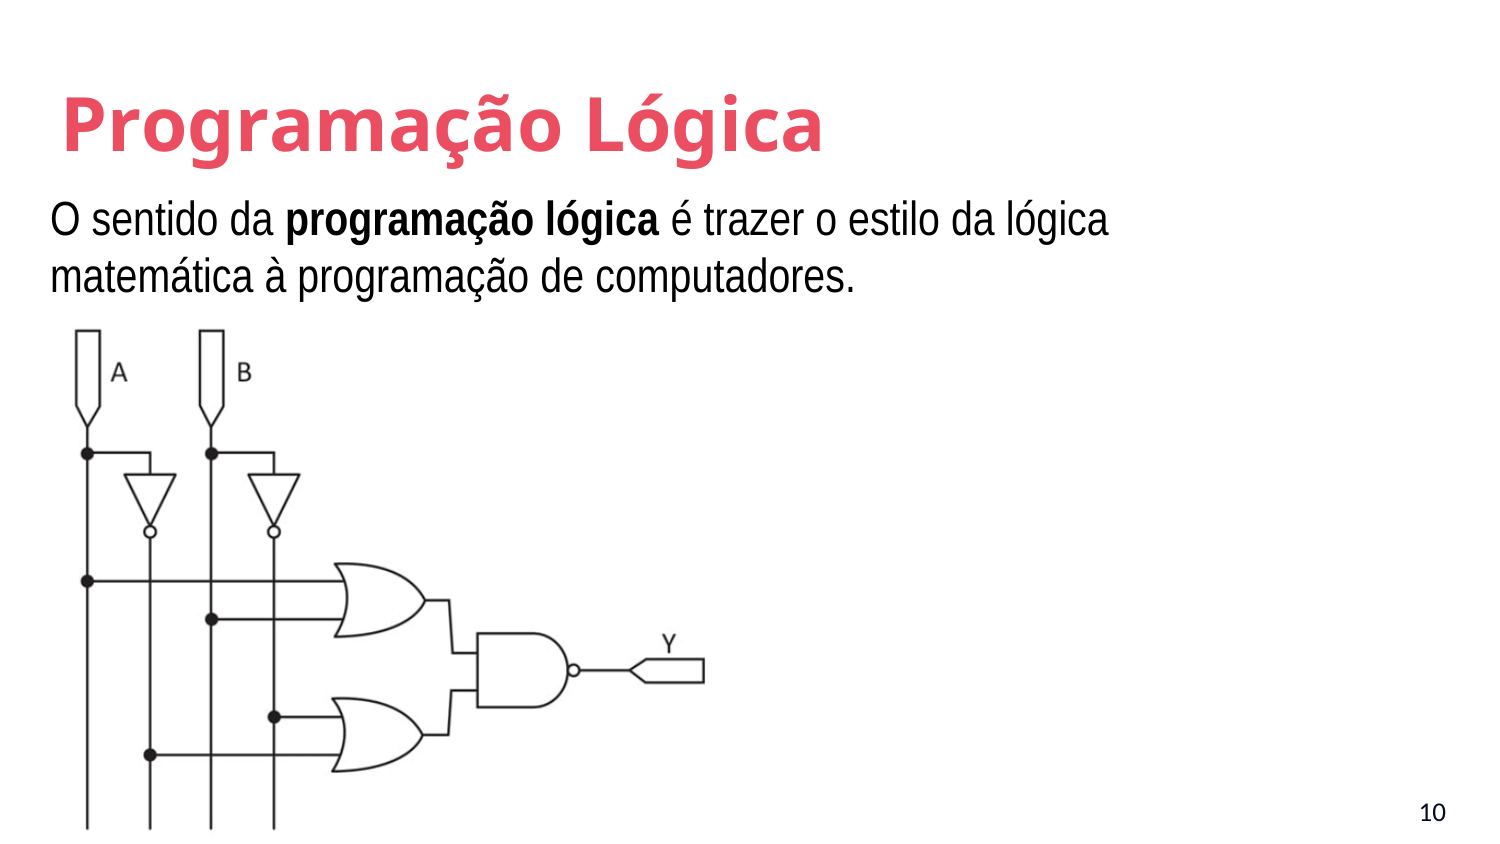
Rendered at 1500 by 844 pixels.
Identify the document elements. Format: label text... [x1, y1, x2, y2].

text_box Programação Lógica [45, 47, 1395, 318]
picture [60, 322, 716, 844]
slide_number 10 [1403, 779, 1494, 844]
